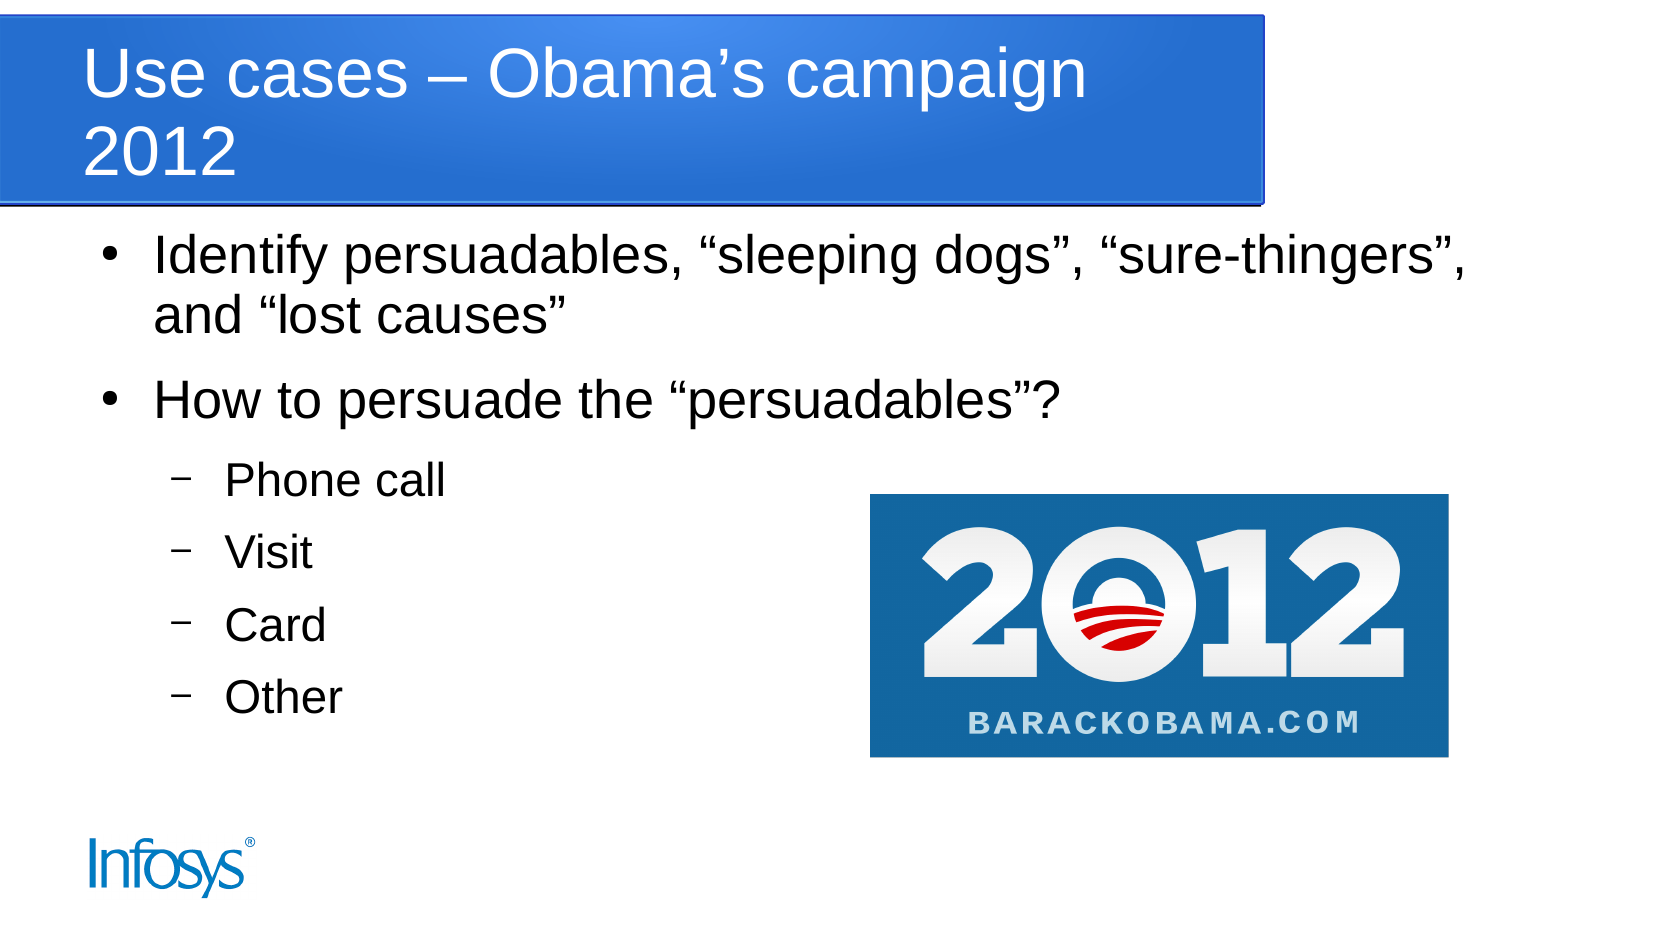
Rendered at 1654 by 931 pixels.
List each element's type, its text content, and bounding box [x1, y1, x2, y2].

title Use cases – Obama’s campaign 2012 [82, 34, 1235, 191]
list Identify persuadables, “sleeping dogs”, “sure-thingers”, and “lost causes” How to persuade the “persuadables”? Phone call Visit Card Other [82, 224, 1571, 764]
picture [870, 494, 1449, 758]
picture [87, 834, 257, 900]
